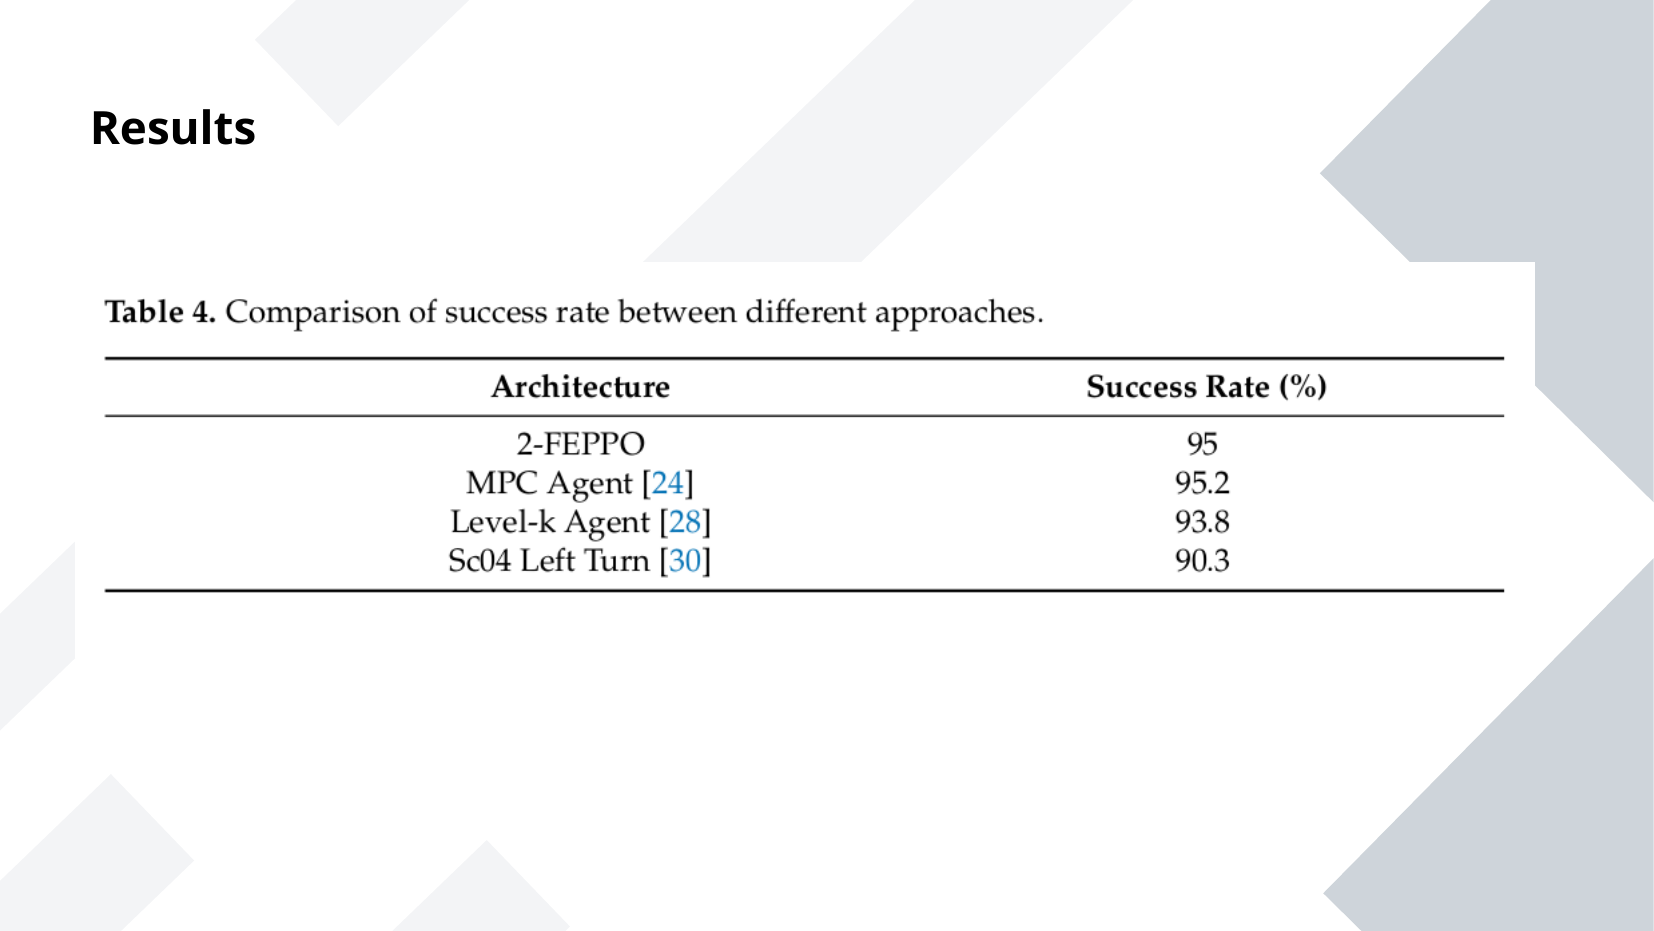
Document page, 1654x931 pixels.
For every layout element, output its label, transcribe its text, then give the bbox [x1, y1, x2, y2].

text_box Results [75, 87, 1418, 262]
picture [75, 262, 1535, 658]
